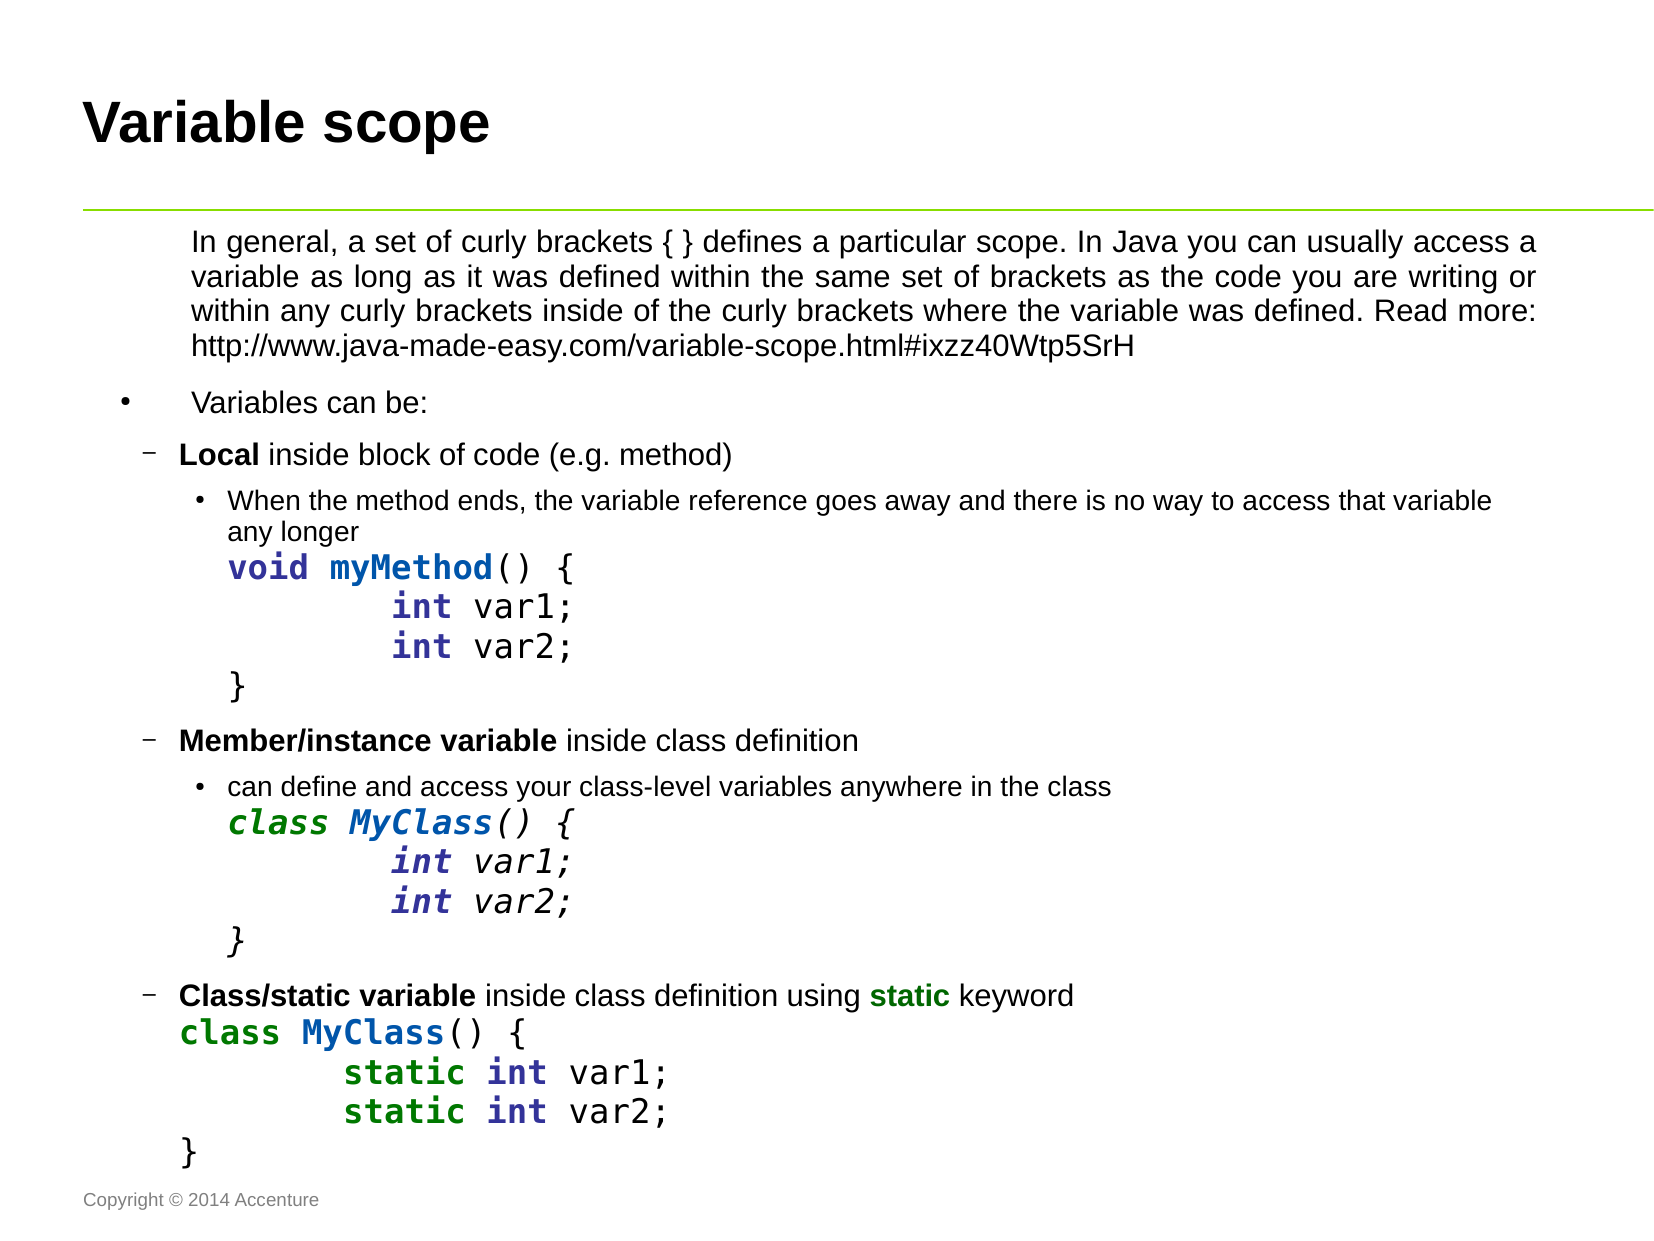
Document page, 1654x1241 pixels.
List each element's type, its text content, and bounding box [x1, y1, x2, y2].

title Variable scope [82, 49, 1571, 196]
list In general, a set of curly brackets { } defines a particular scope. In Java you can usually access a variable as long as it was defined within the same set of brackets as the code you are writing or within any curly brackets inside of the curly brackets where the variable was defined. Read more: http://www.java-made-easy.com/variable-scope.html#ixzz40Wtp5SrH Variables can be: Local inside block of code (e.g. method) When the method ends, the variable reference goes away and there is no way to access that variable any longer void myMethod() { int var1; int var2; } Member/instance variable inside class definition can define and access your class-level variables anywhere in the class class MyClass() { int var1; int var2; } Class/static variable inside class definition using static keyword class MyClass() { static int var1; static int var2; } [82, 225, 1538, 1186]
